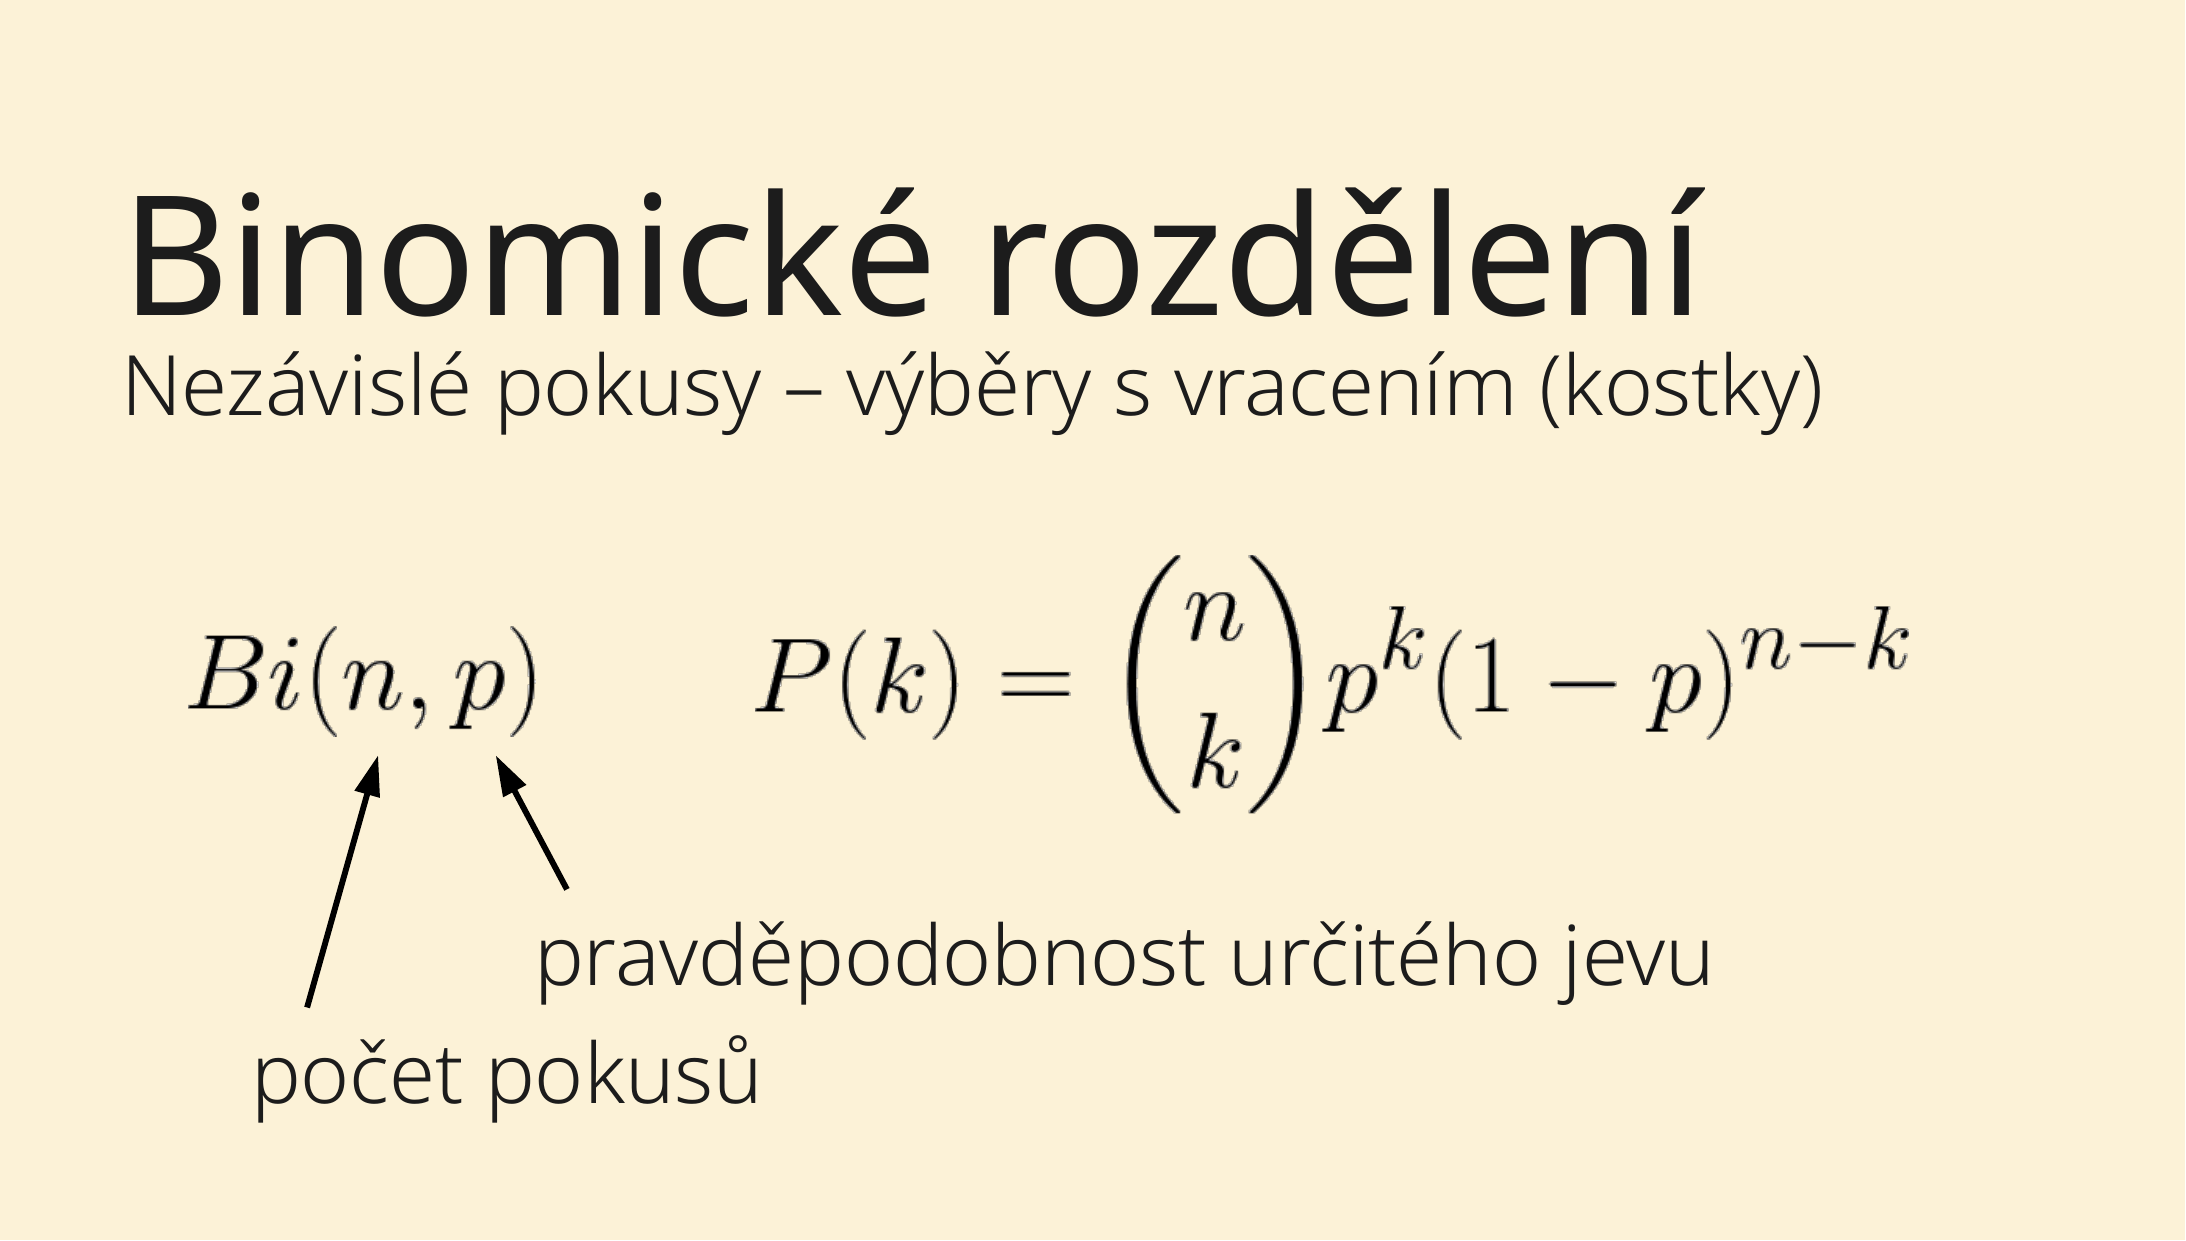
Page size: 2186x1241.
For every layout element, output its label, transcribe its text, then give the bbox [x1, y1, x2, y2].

text_box Nezávislé pokusy – výběry s vracením (kostky) [106, 318, 2032, 447]
text_box počet pokusů [236, 1007, 1430, 1123]
picture [755, 555, 1909, 815]
picture [188, 625, 536, 737]
text_box Binomické rozdělení [106, 129, 1926, 318]
text_box pravděpodobnost určitého jevu [519, 889, 1890, 1004]
